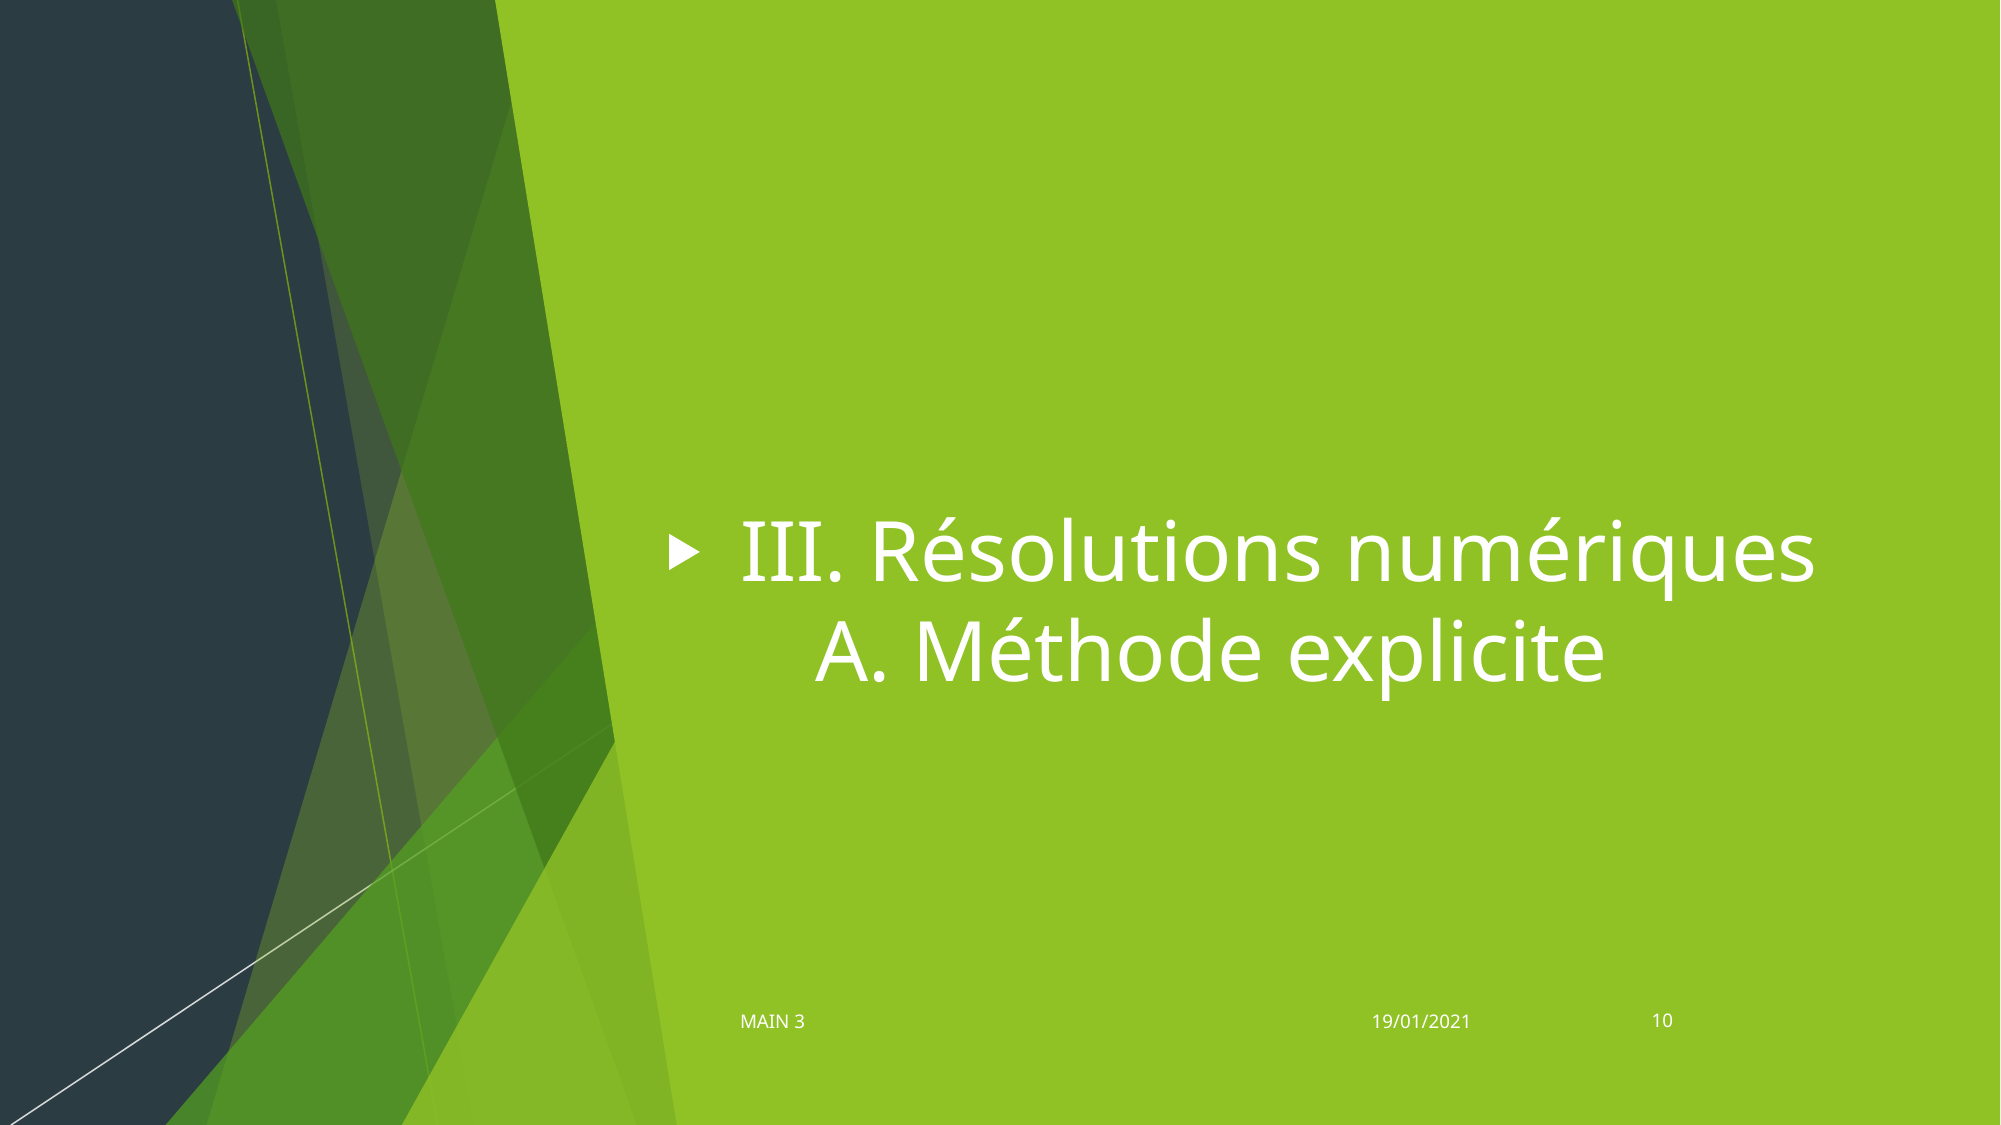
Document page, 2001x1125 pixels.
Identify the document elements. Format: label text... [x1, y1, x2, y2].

text_box [0, 0, 2000, 1125]
text_box MAIN 3 [724, 991, 1330, 1051]
title III. Résolutions numériques A. Méthode explicite [724, 237, 1867, 706]
text_box 4 [1636, 991, 1749, 1051]
text_box 19/01/2021 [1356, 991, 1559, 1051]
